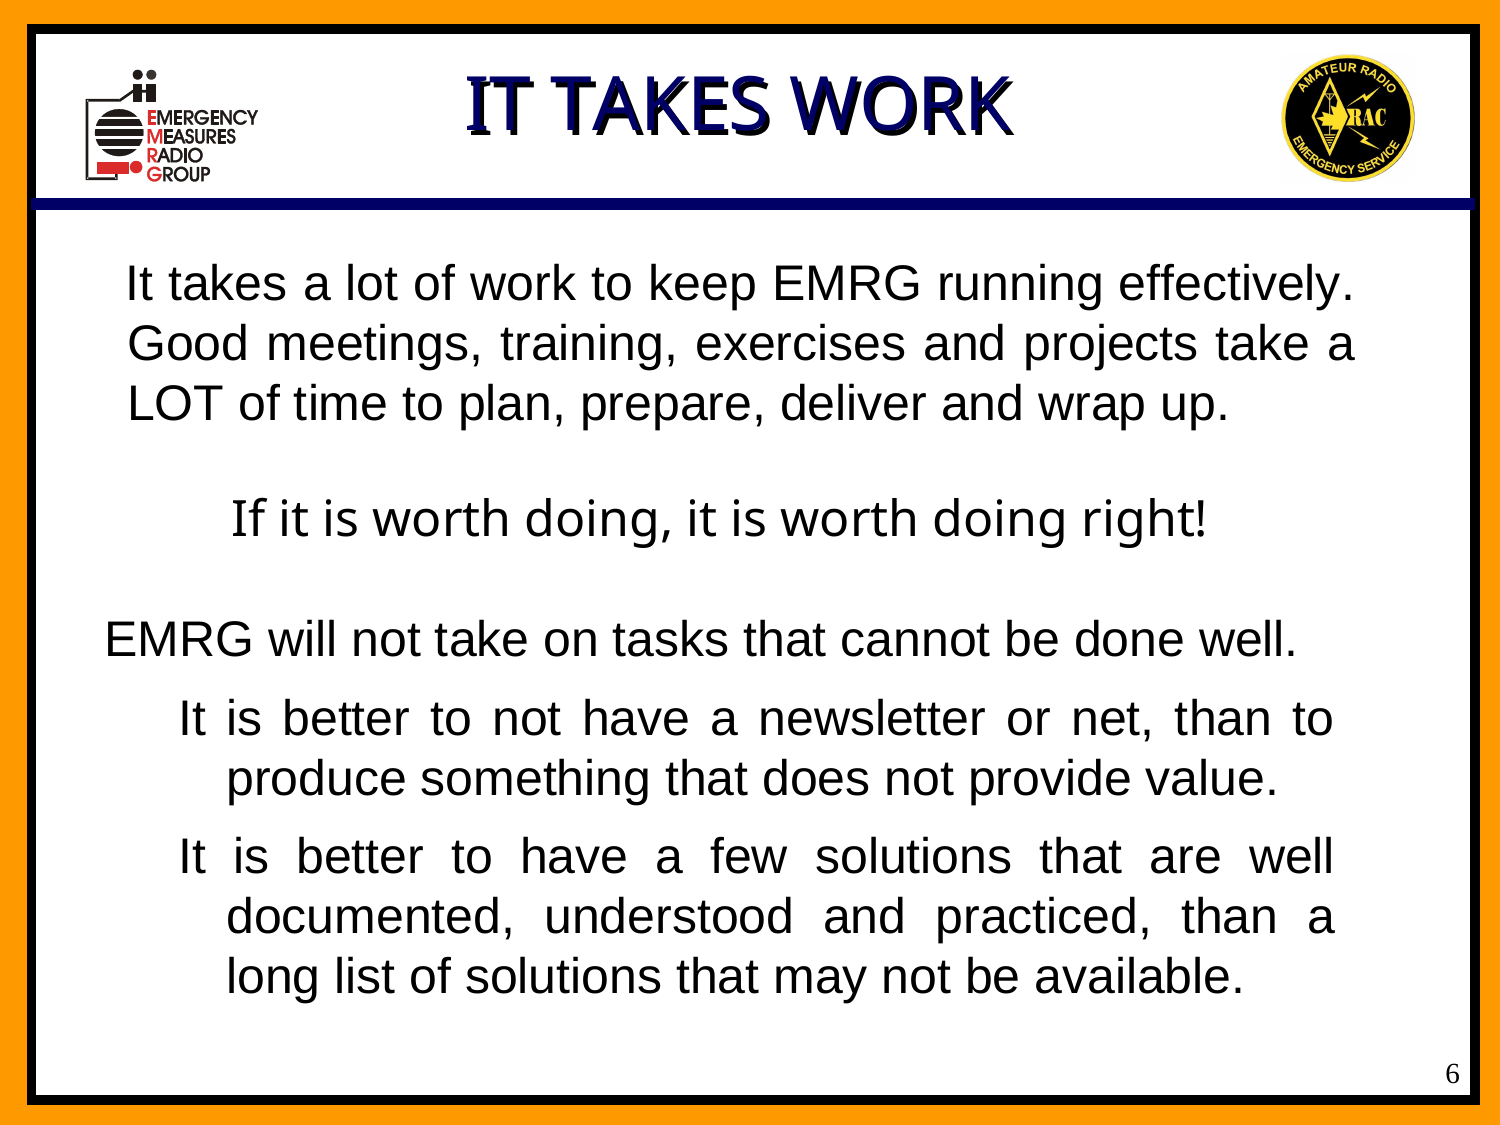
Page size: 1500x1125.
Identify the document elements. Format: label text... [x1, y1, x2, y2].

picture [1281, 54, 1415, 182]
text_box IT TAKES WORK [251, 48, 1225, 154]
text_box It takes a lot of work to keep EMRG running effectively. Good meetings, training, exercises and projects take a LOT of time to plan, prepare, deliver and wrap up. [110, 242, 1371, 439]
text_box If it is worth doing, it is worth doing right! EMRG will not take on tasks that cannot be done well. It is better to not have a newsletter or net, than to produce something that does not provide value. It is better to have a few solutions that are well documented, understood and practiced, than a long list of solutions that may not be available. [90, 478, 1351, 1012]
